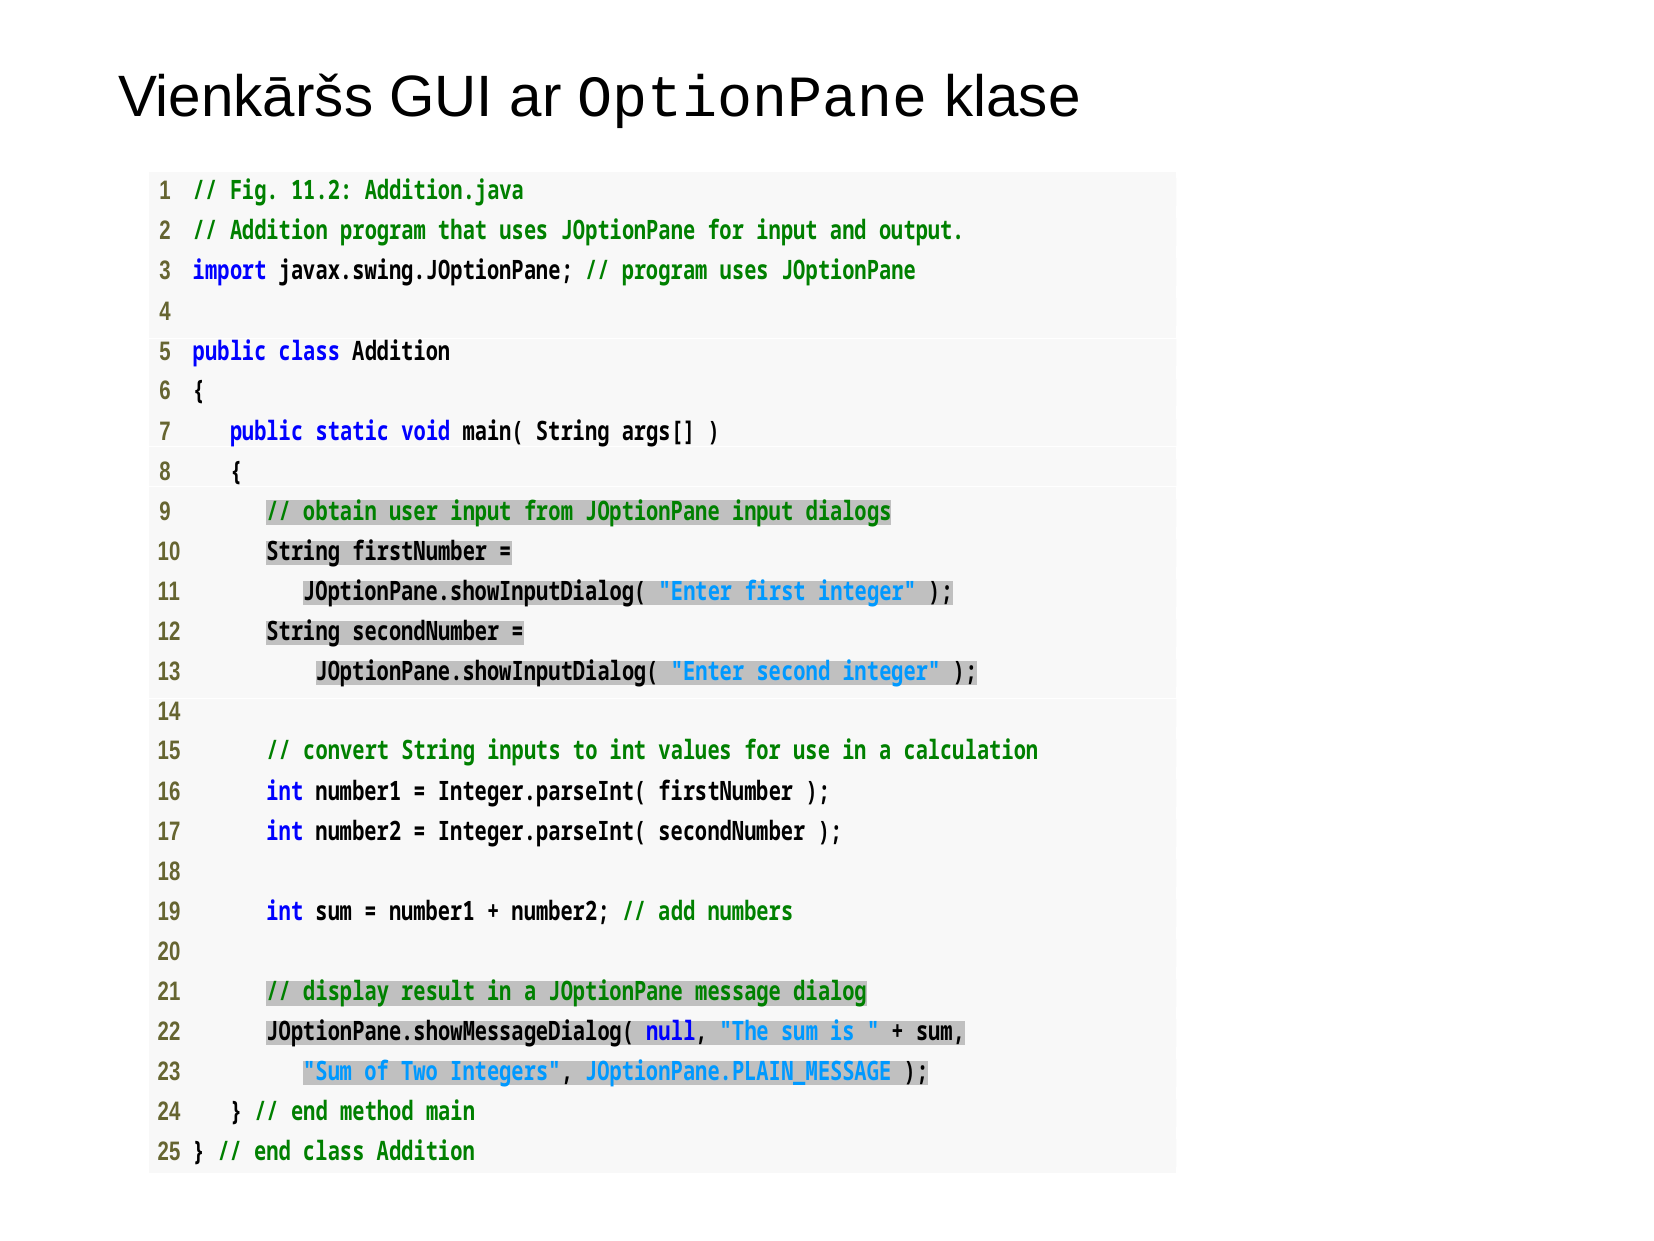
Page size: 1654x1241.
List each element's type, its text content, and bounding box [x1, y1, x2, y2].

chart [148, 172, 1177, 1210]
title Vienkāršs GUI ar OptionPane klase [82, 50, 1571, 257]
